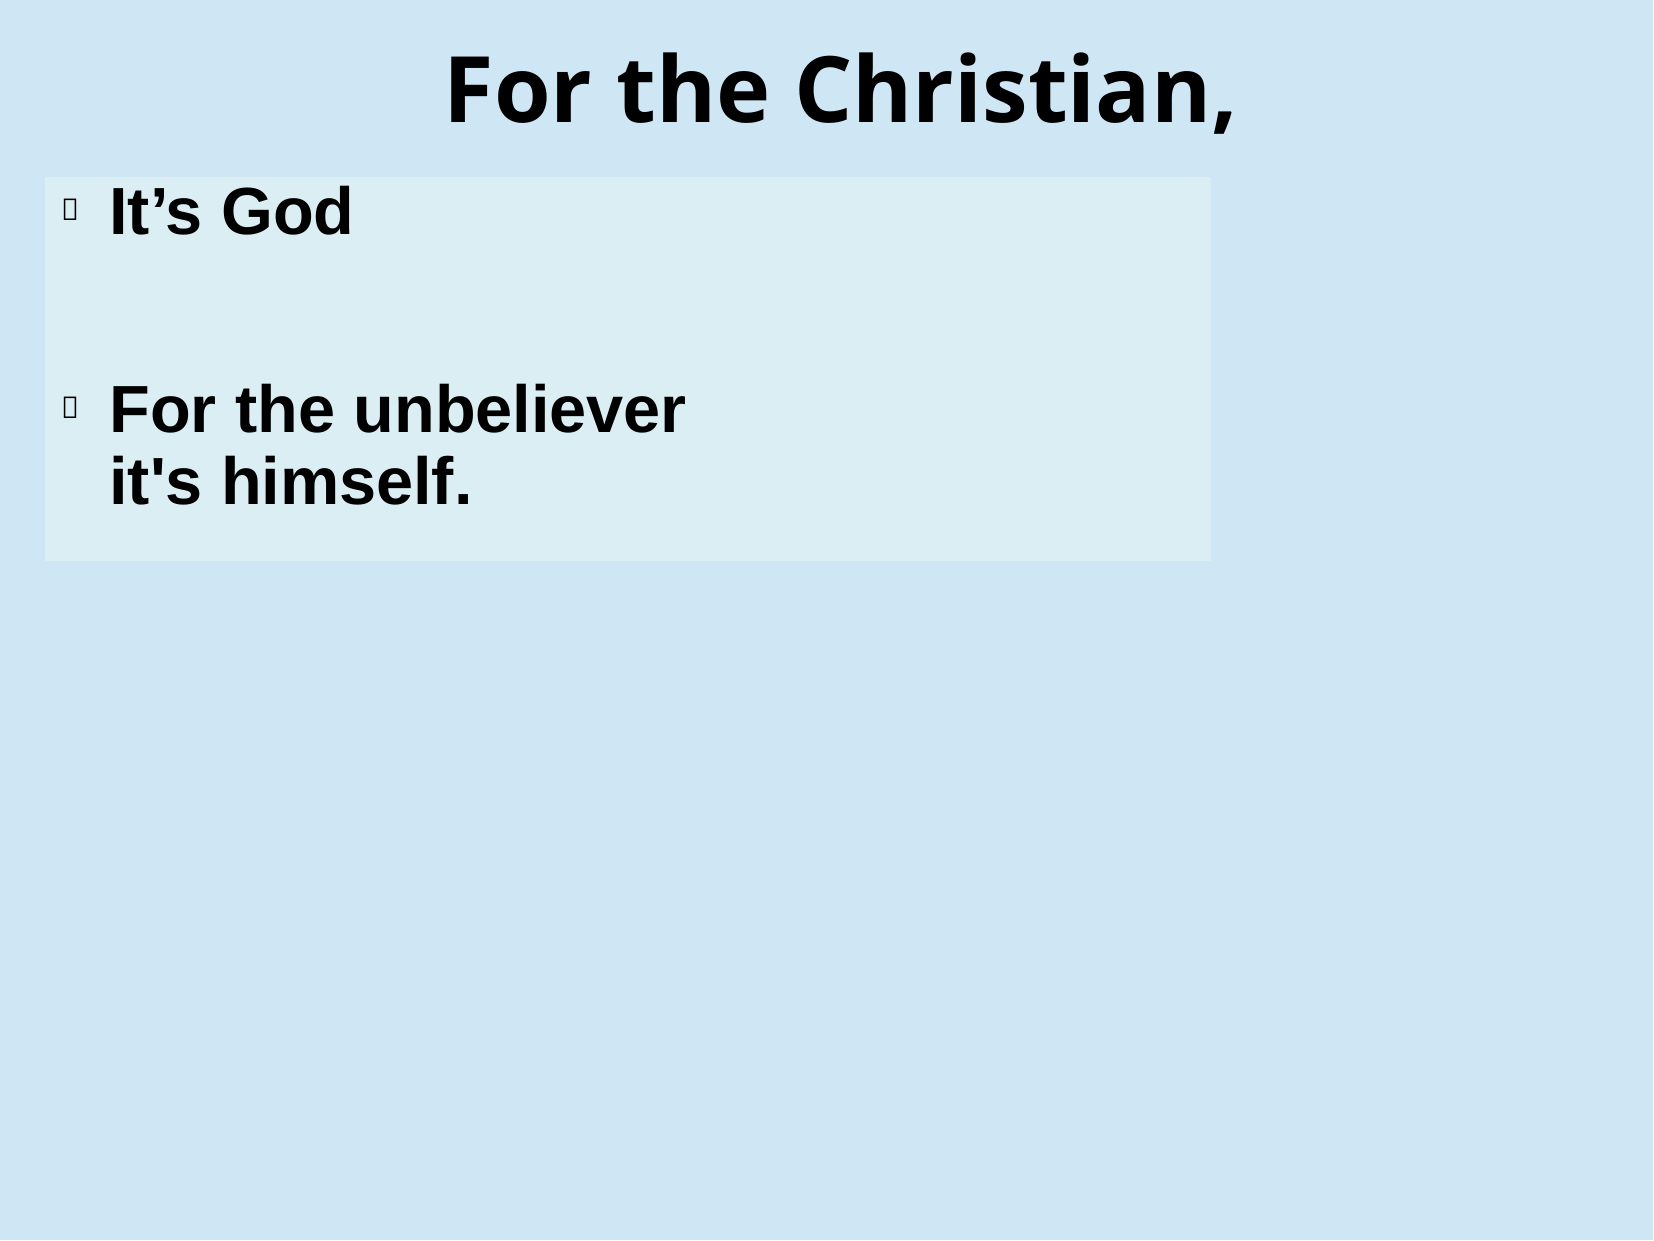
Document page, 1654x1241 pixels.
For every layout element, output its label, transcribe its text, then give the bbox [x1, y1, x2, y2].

text_box It’s God For the unbeliever it's himself. [45, 177, 1211, 562]
title For the Christian, [44, 23, 1638, 156]
